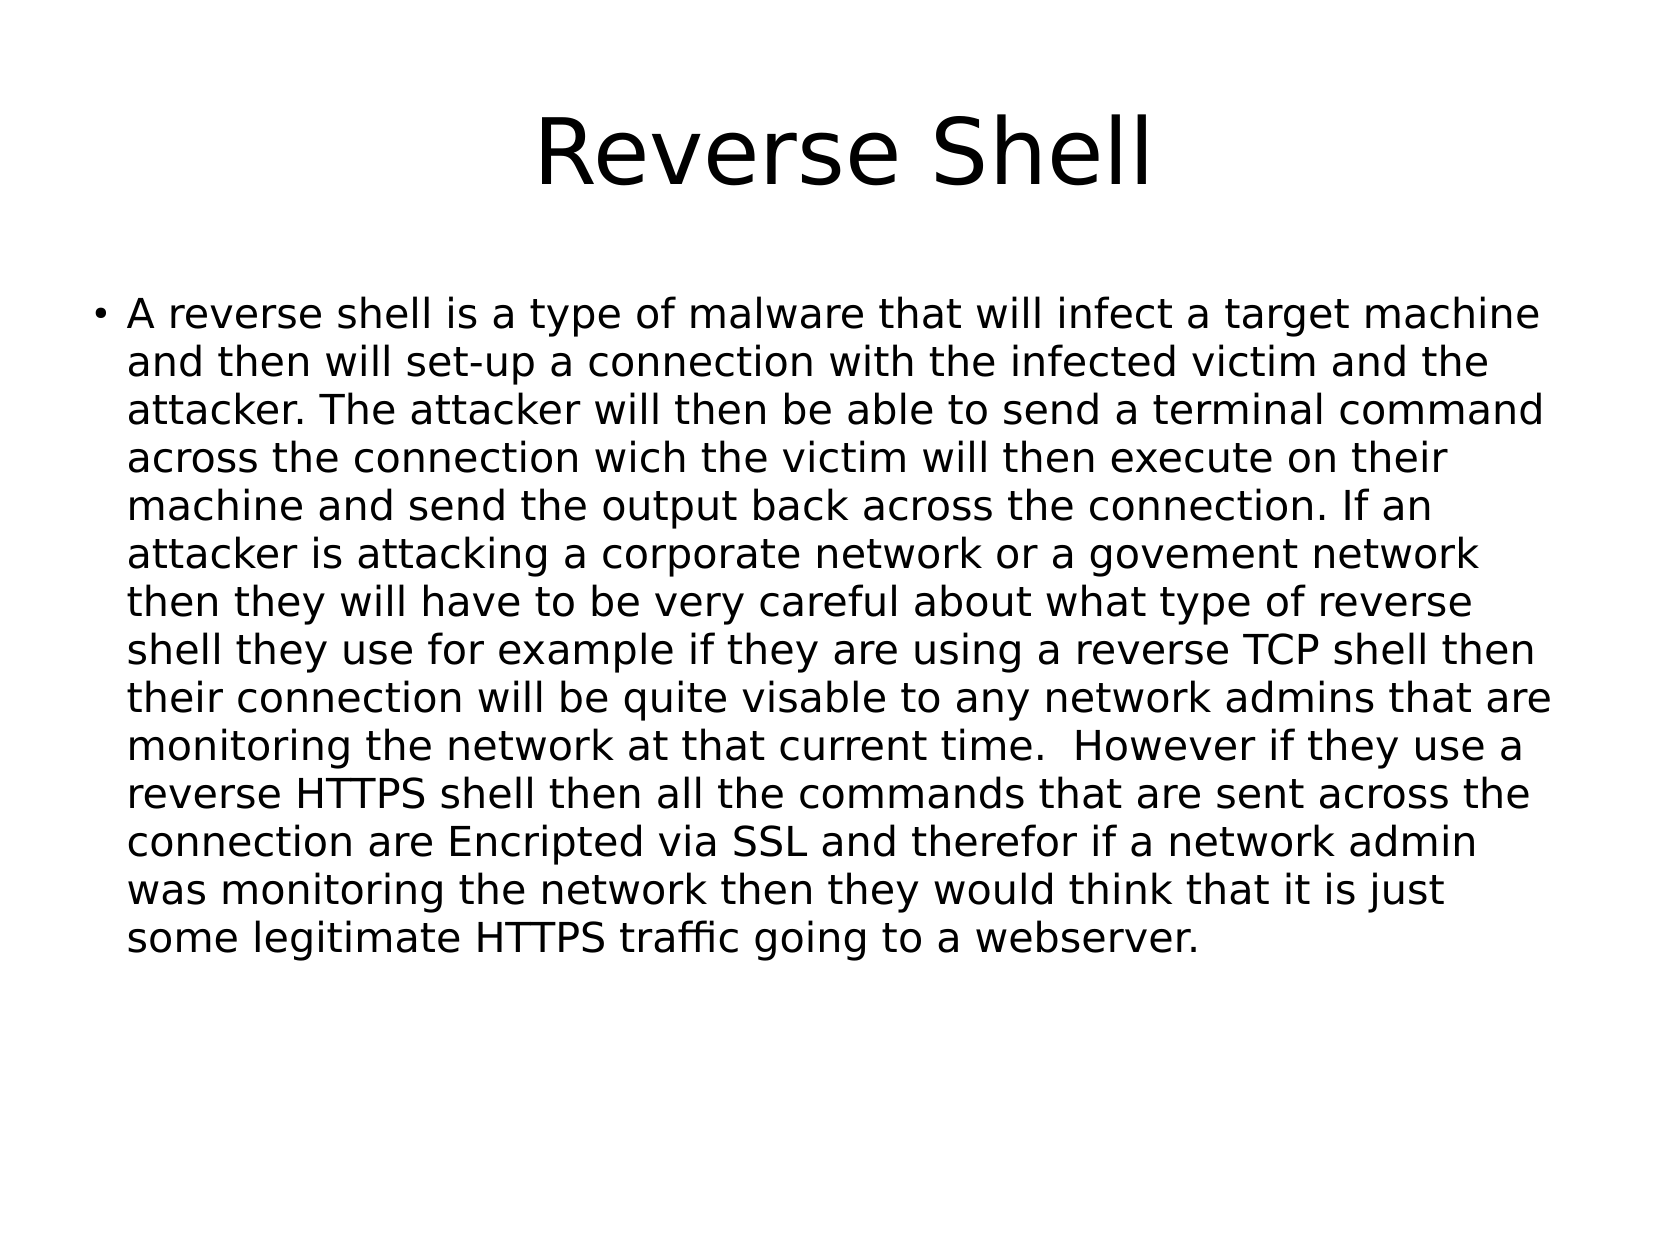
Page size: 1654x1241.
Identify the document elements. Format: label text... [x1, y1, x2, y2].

list A reverse shell is a type of malware that will infect a target machine and then will set-up a connection with the infected victim and the attacker. The attacker will then be able to send a terminal command across the connection wich the victim will then execute on their machine and send the output back across the connection. If an attacker is attacking a corporate network or a govement network then they will have to be very careful about what type of reverse shell they use for example if they are using a reverse TCP shell then their connection will be quite visable to any network admins that are monitoring the network at that current time. However if they use a reverse HTTPS shell then all the commands that are sent across the connection are Encripted via SSL and therefor if a network admin was monitoring the network then they would think that it is just some legitimate HTTPS traffic going to a webserver. [82, 290, 1571, 1010]
title Reverse Shell [82, 49, 1571, 257]
